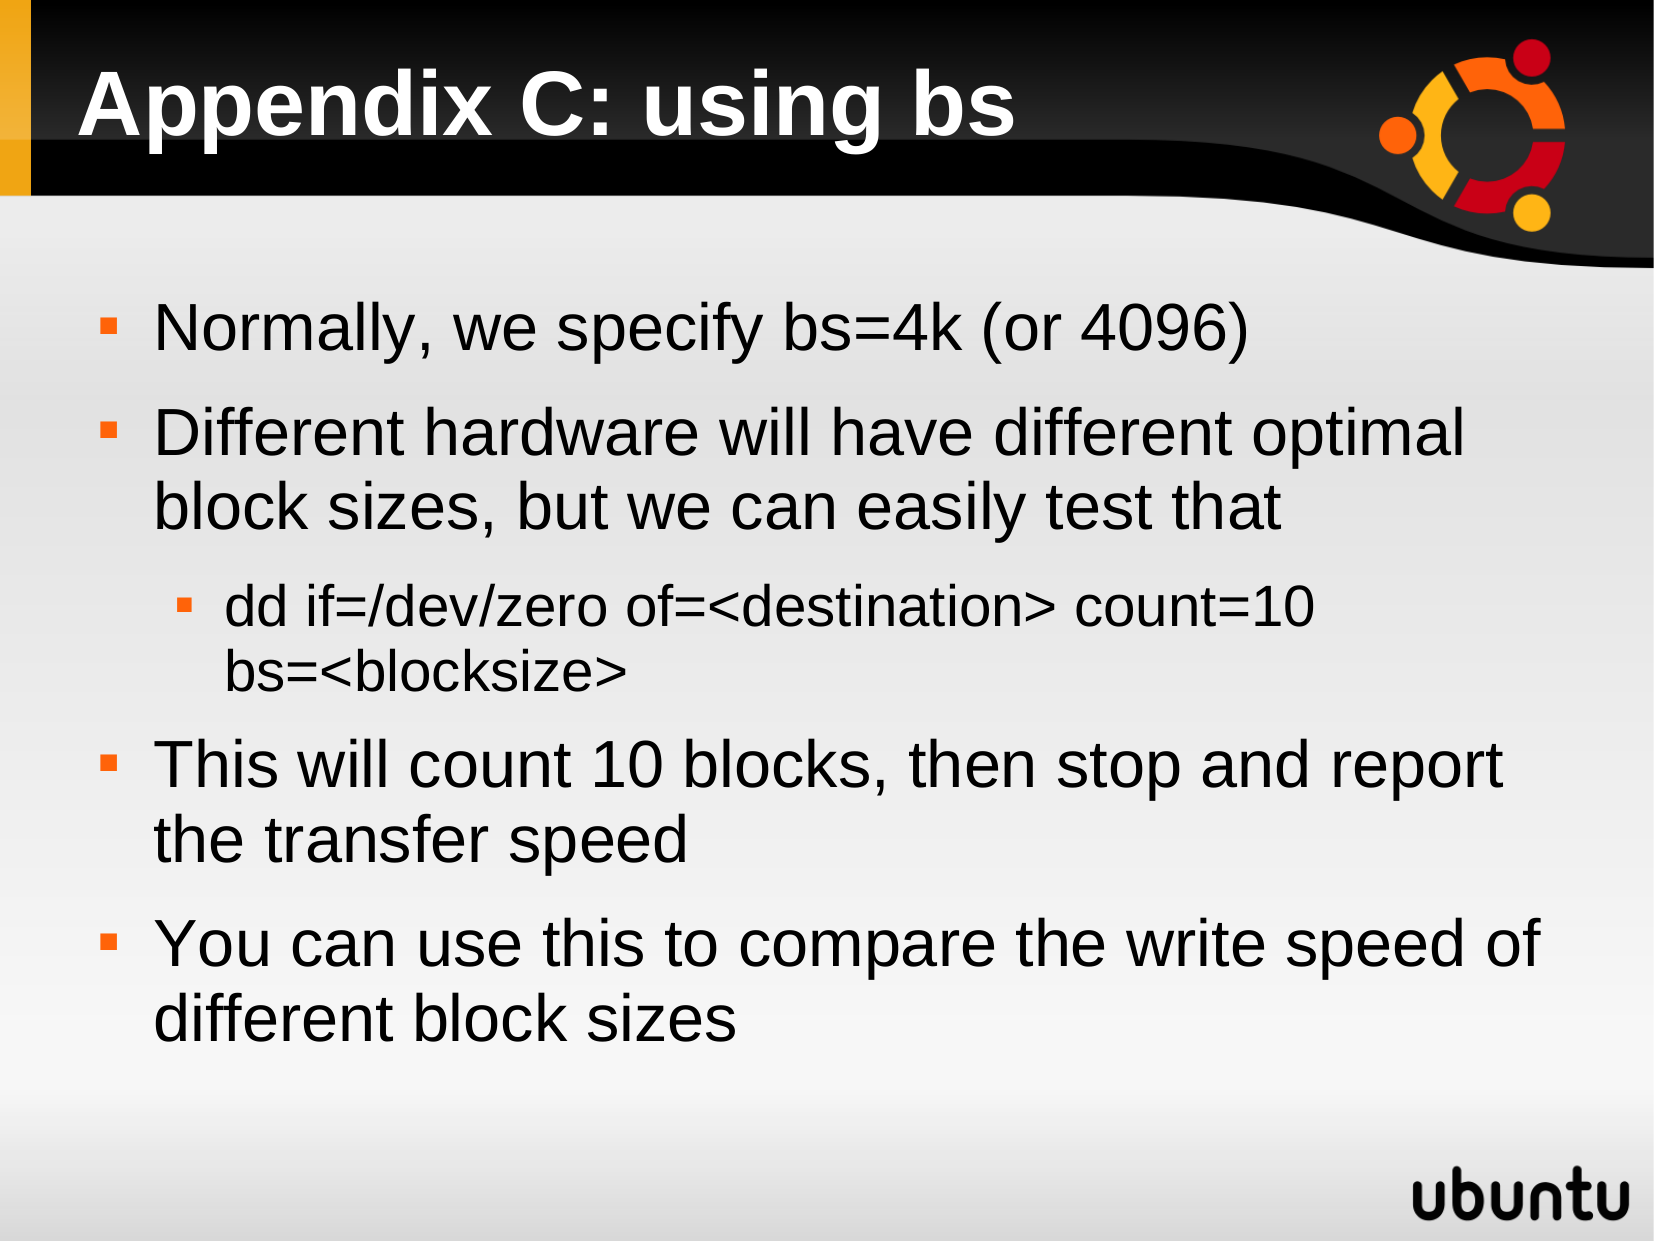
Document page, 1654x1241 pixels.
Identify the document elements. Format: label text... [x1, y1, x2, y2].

picture [0, 0, 1654, 1241]
list Normally, we specify bs=4k (or 4096) Different hardware will have different optimal block sizes, but we can easily test that dd if=/dev/zero of=<destination> count=10 bs=<blocksize> This will count 10 blocks, then stop and report the transfer speed You can use this to compare the write speed of different block sizes [82, 290, 1571, 1094]
title Appendix C: using bs [76, 7, 1565, 200]
